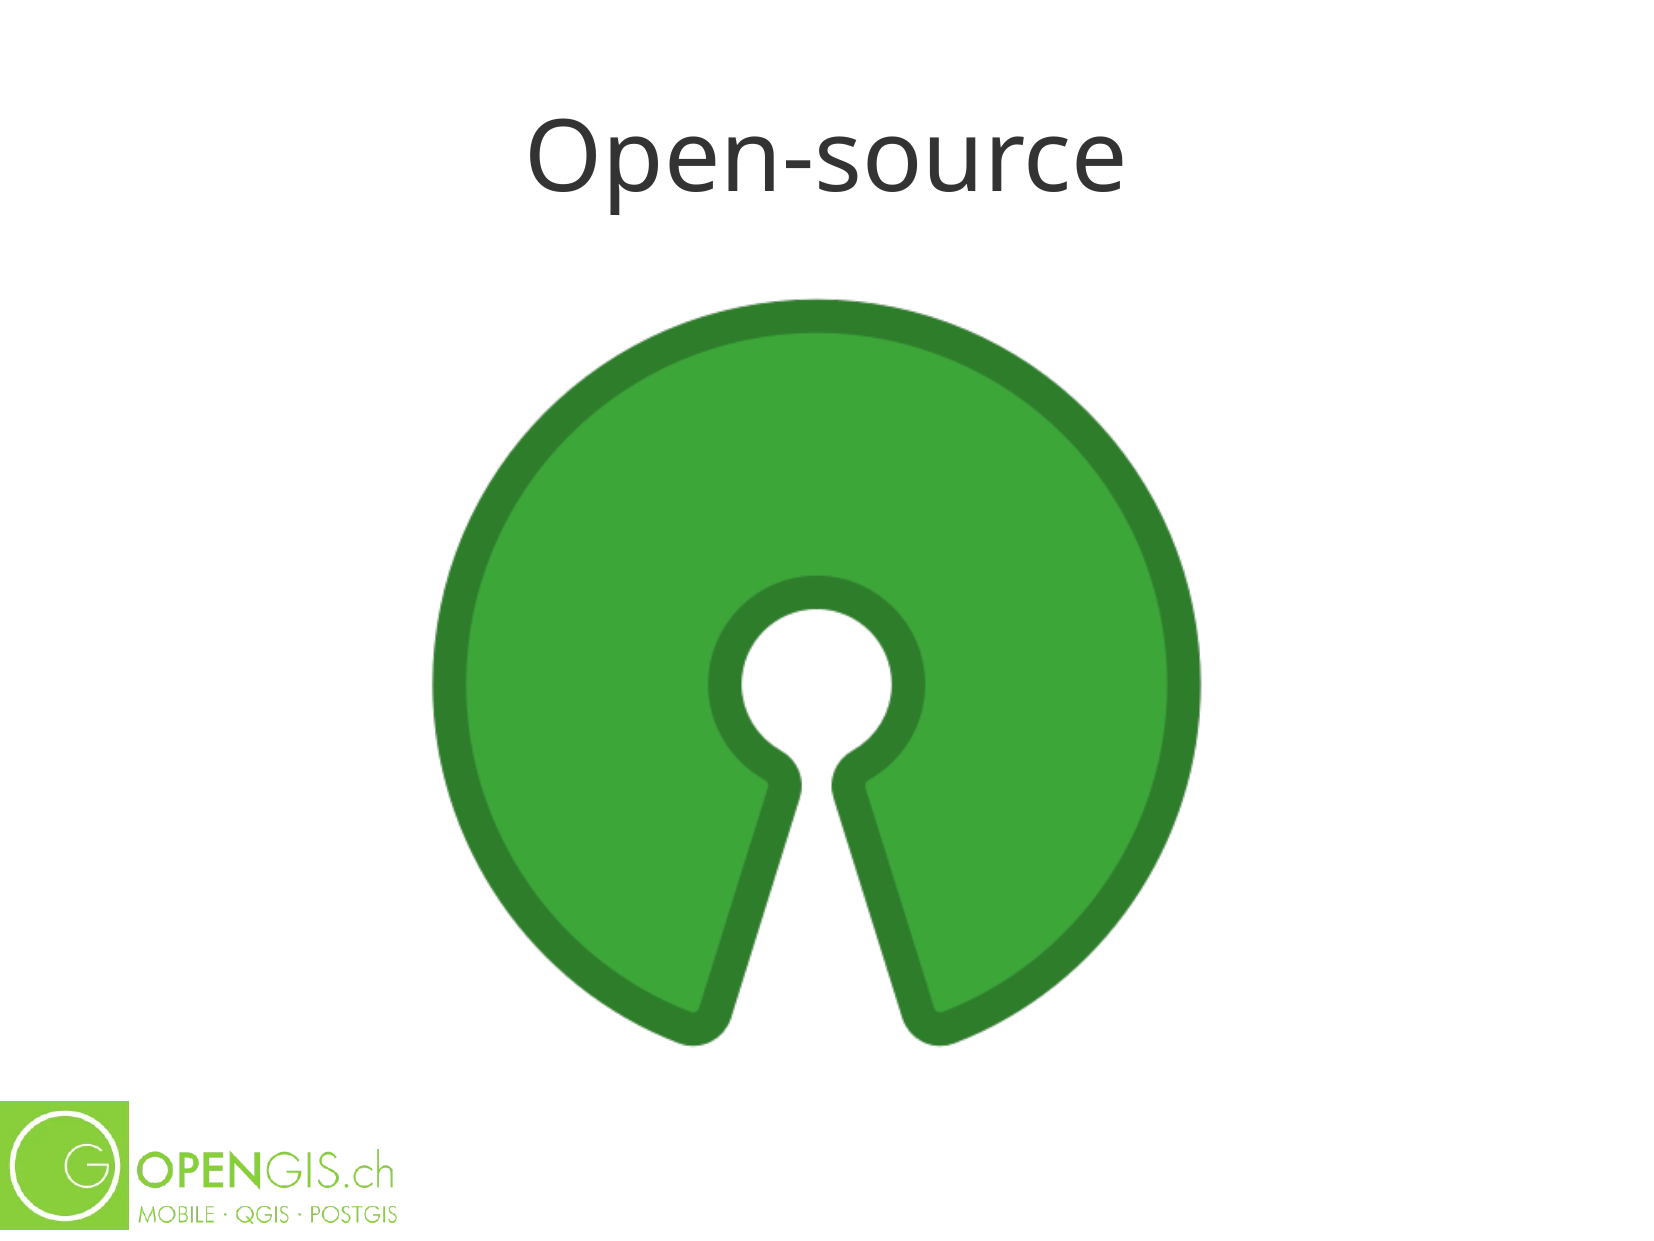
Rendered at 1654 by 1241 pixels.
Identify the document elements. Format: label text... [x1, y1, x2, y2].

picture [0, 245, 1245, 1230]
title Open-source [82, 49, 1571, 257]
